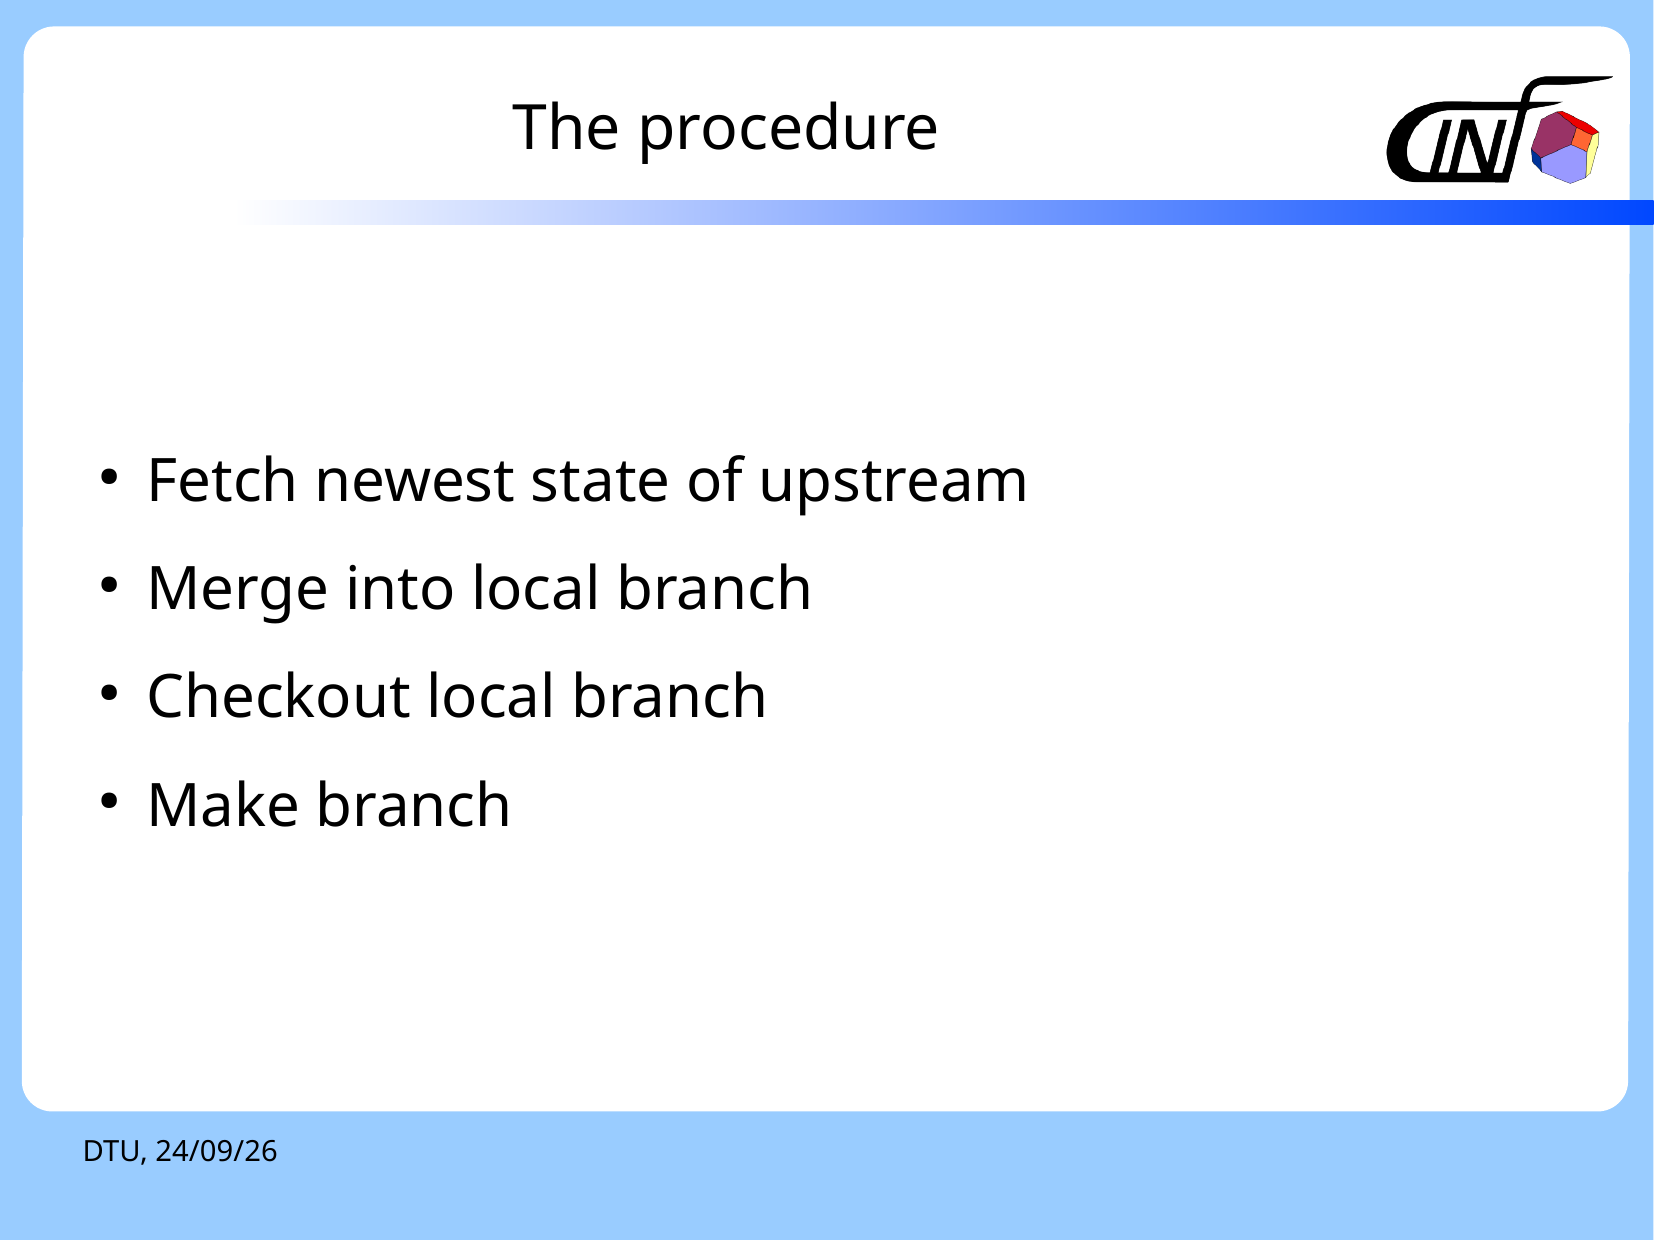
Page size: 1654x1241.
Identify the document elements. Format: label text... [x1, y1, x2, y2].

list Fetch newest state of upstream Merge into local branch Checkout local branch Make branch [82, 437, 1583, 845]
picture [1386, 76, 1613, 184]
title The procedure [82, 49, 1371, 201]
